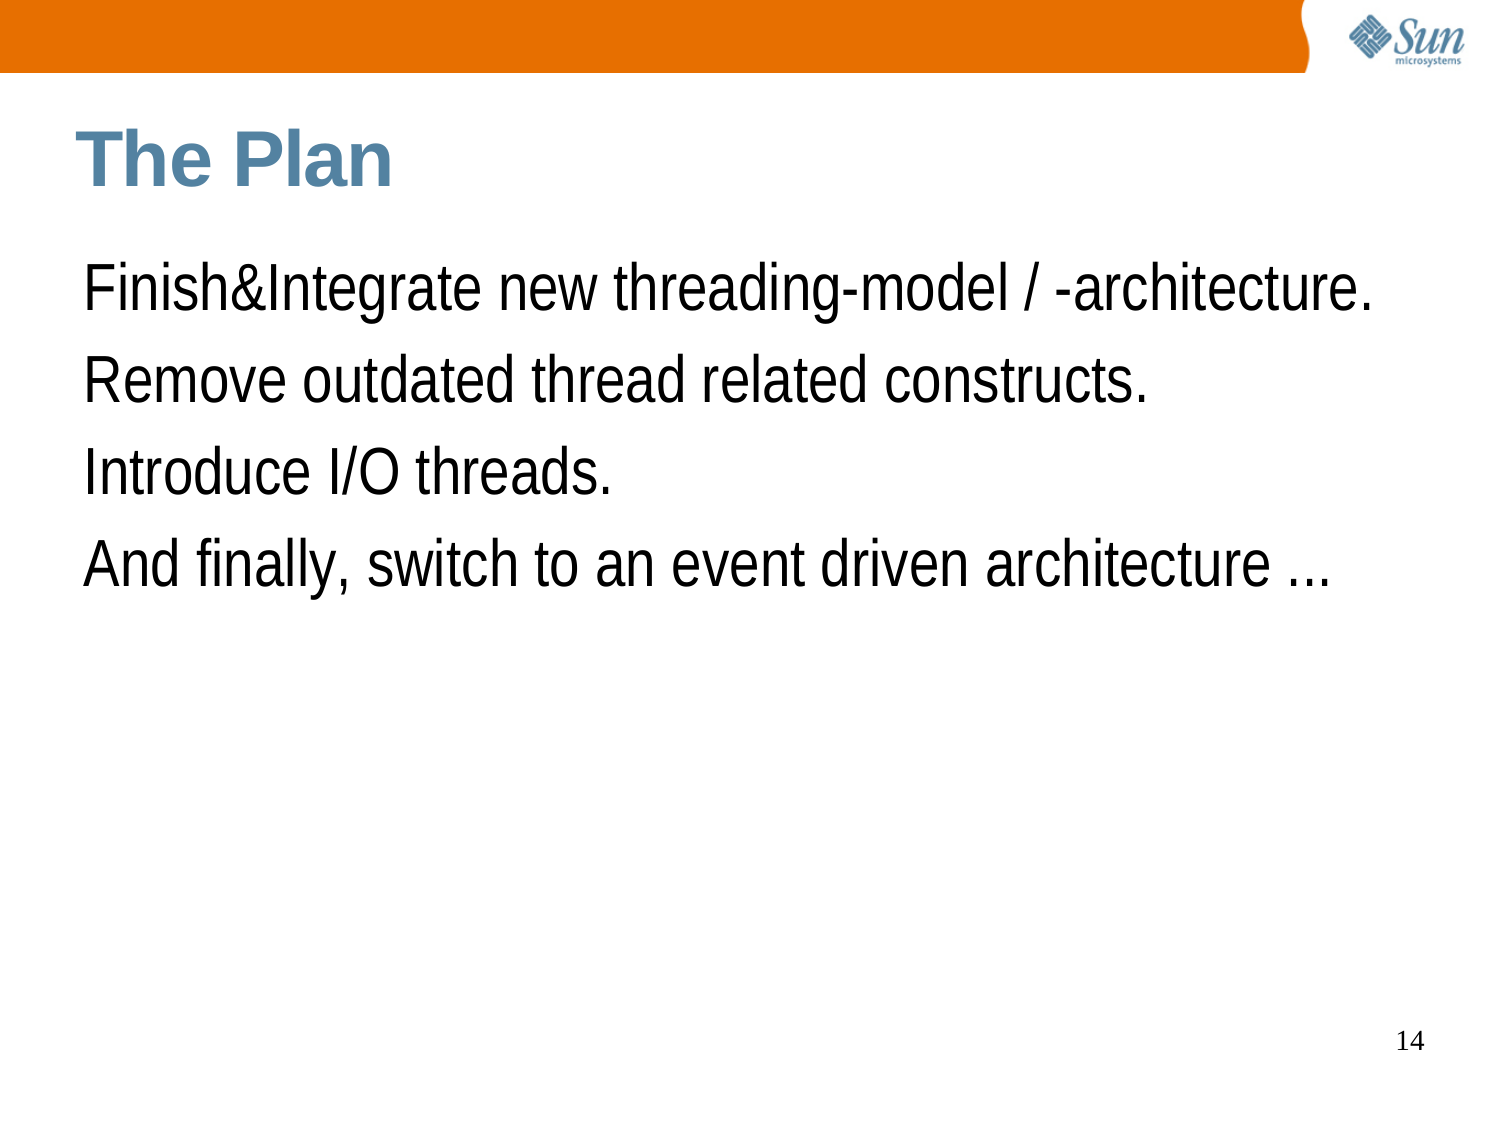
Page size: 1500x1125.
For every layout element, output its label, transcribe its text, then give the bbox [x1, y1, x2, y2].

title The Plan [75, 123, 1437, 227]
picture [0, 0, 1500, 73]
list Finish&Integrate new threading-model / -architecture. Remove outdated thread related constructs. Introduce I/O threads. And finally, switch to an event driven architecture ... [64, 258, 1401, 1062]
